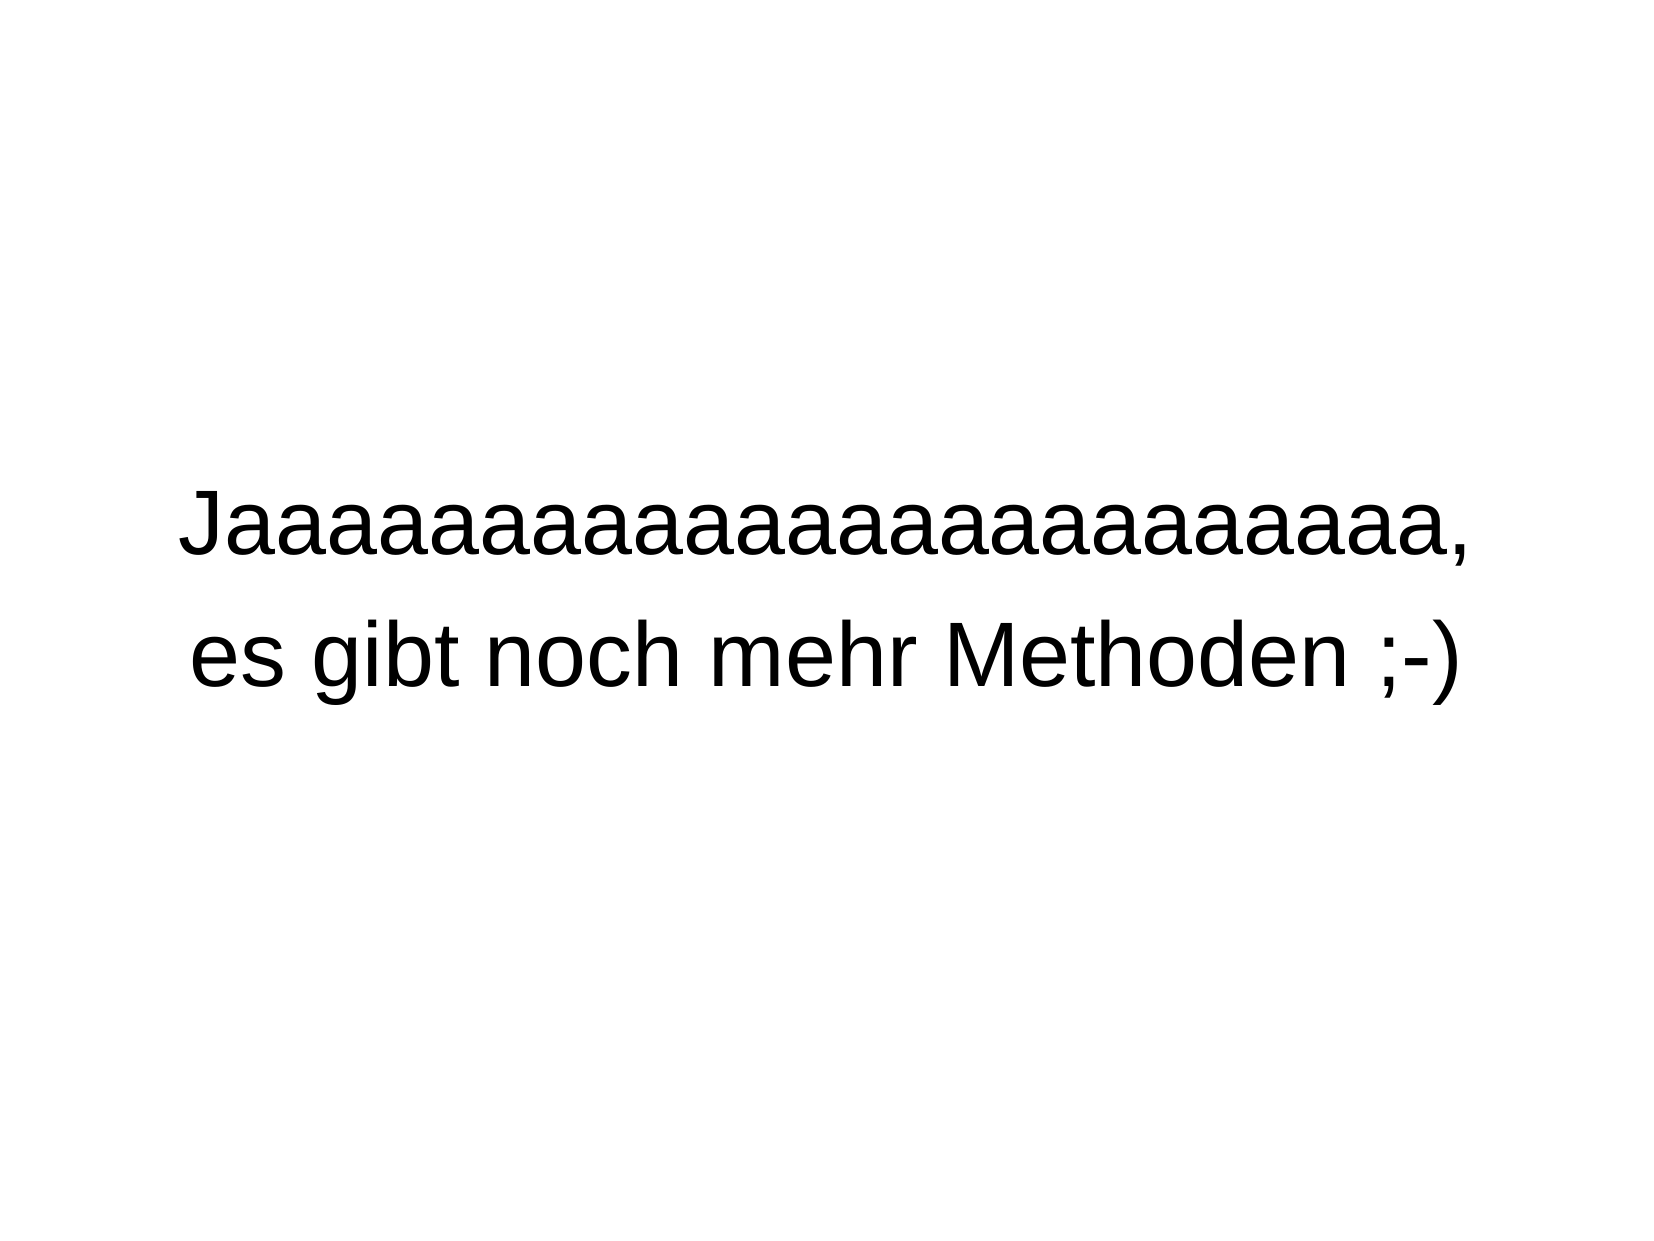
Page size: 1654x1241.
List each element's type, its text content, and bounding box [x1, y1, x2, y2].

list Jaaaaaaaaaaaaaaaaaaaaaaaa, es gibt noch mehr Methoden ;-) [82, 366, 1571, 1087]
